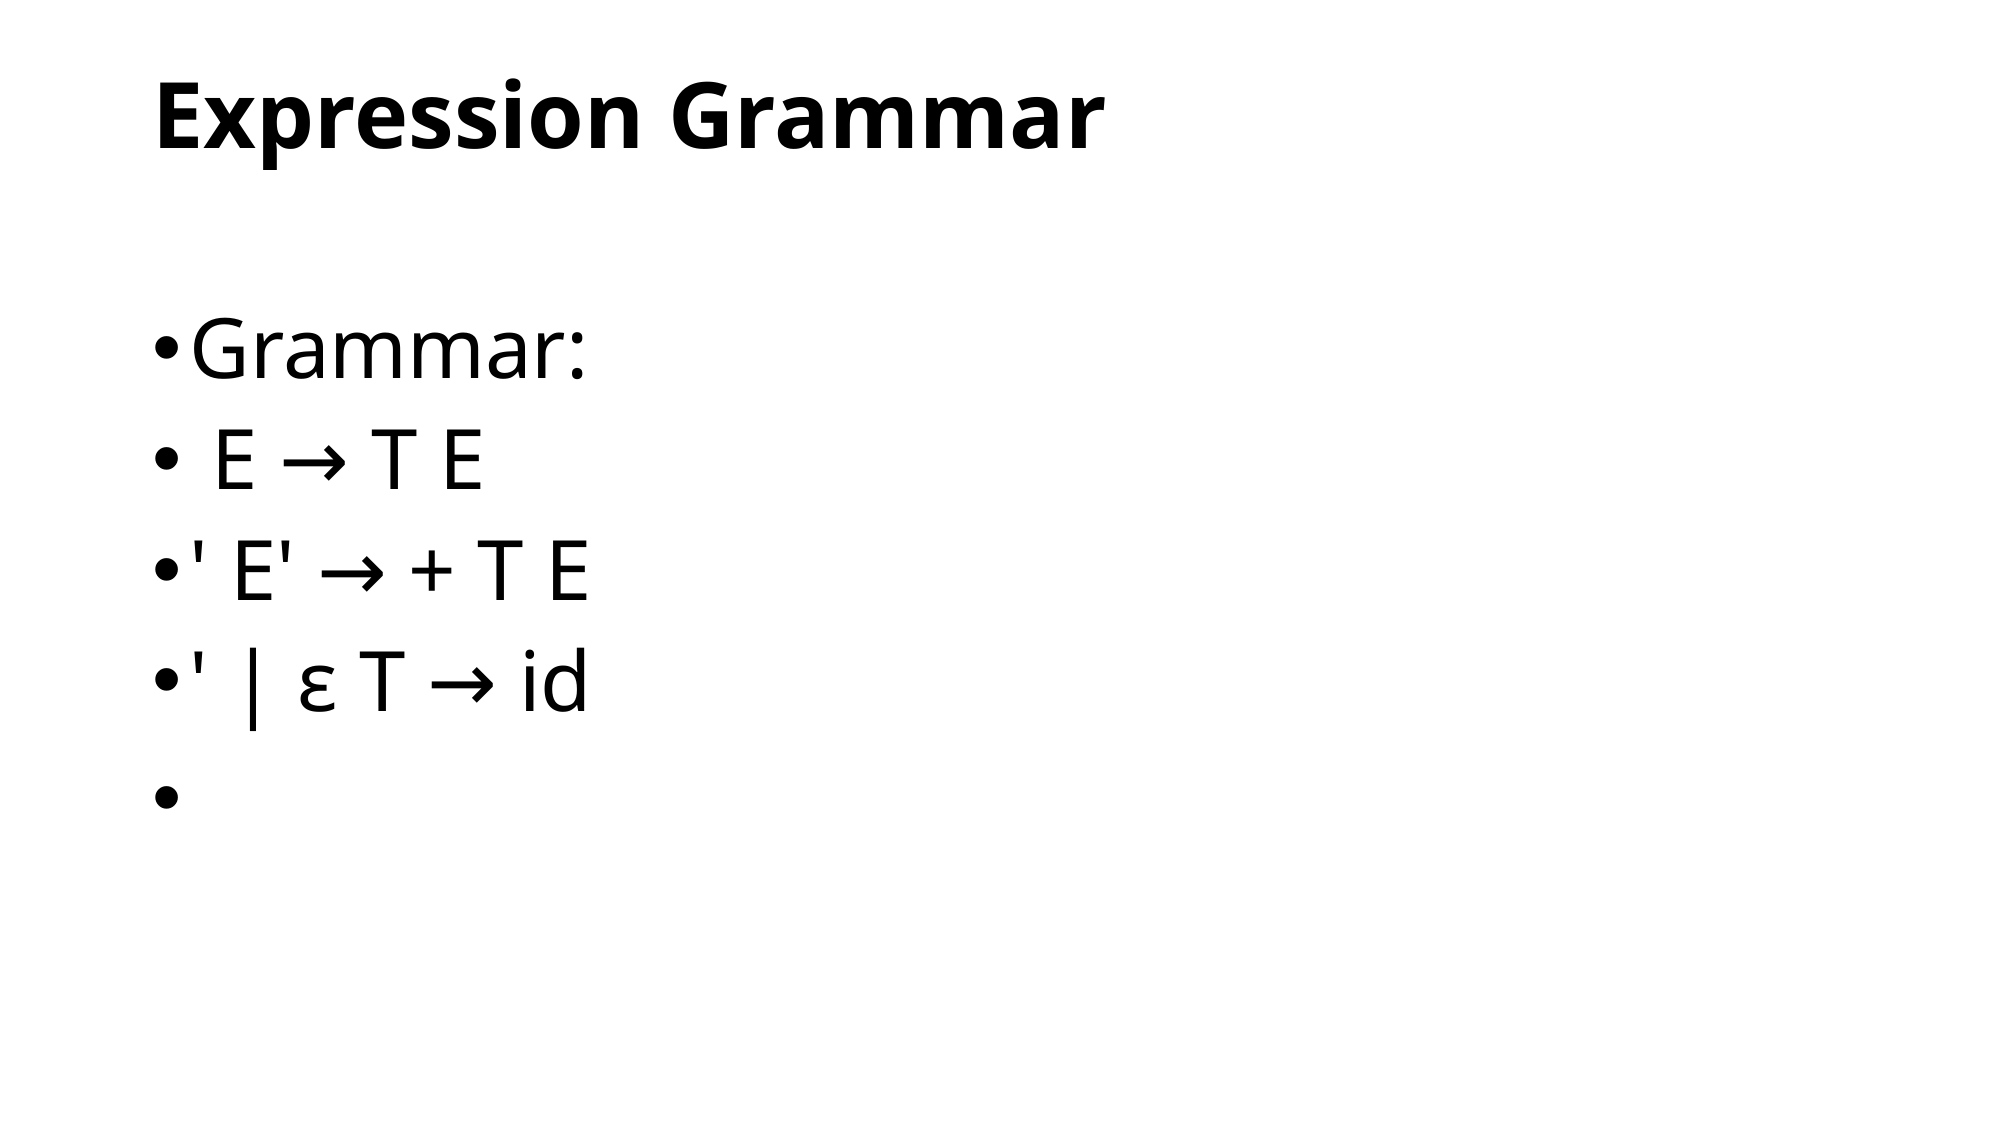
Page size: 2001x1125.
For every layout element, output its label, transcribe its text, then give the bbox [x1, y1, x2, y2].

list Grammar: E → T E ' E' → + T E ' | ε T → id [137, 299, 1863, 1014]
title Expression Grammar [137, 59, 1863, 278]
